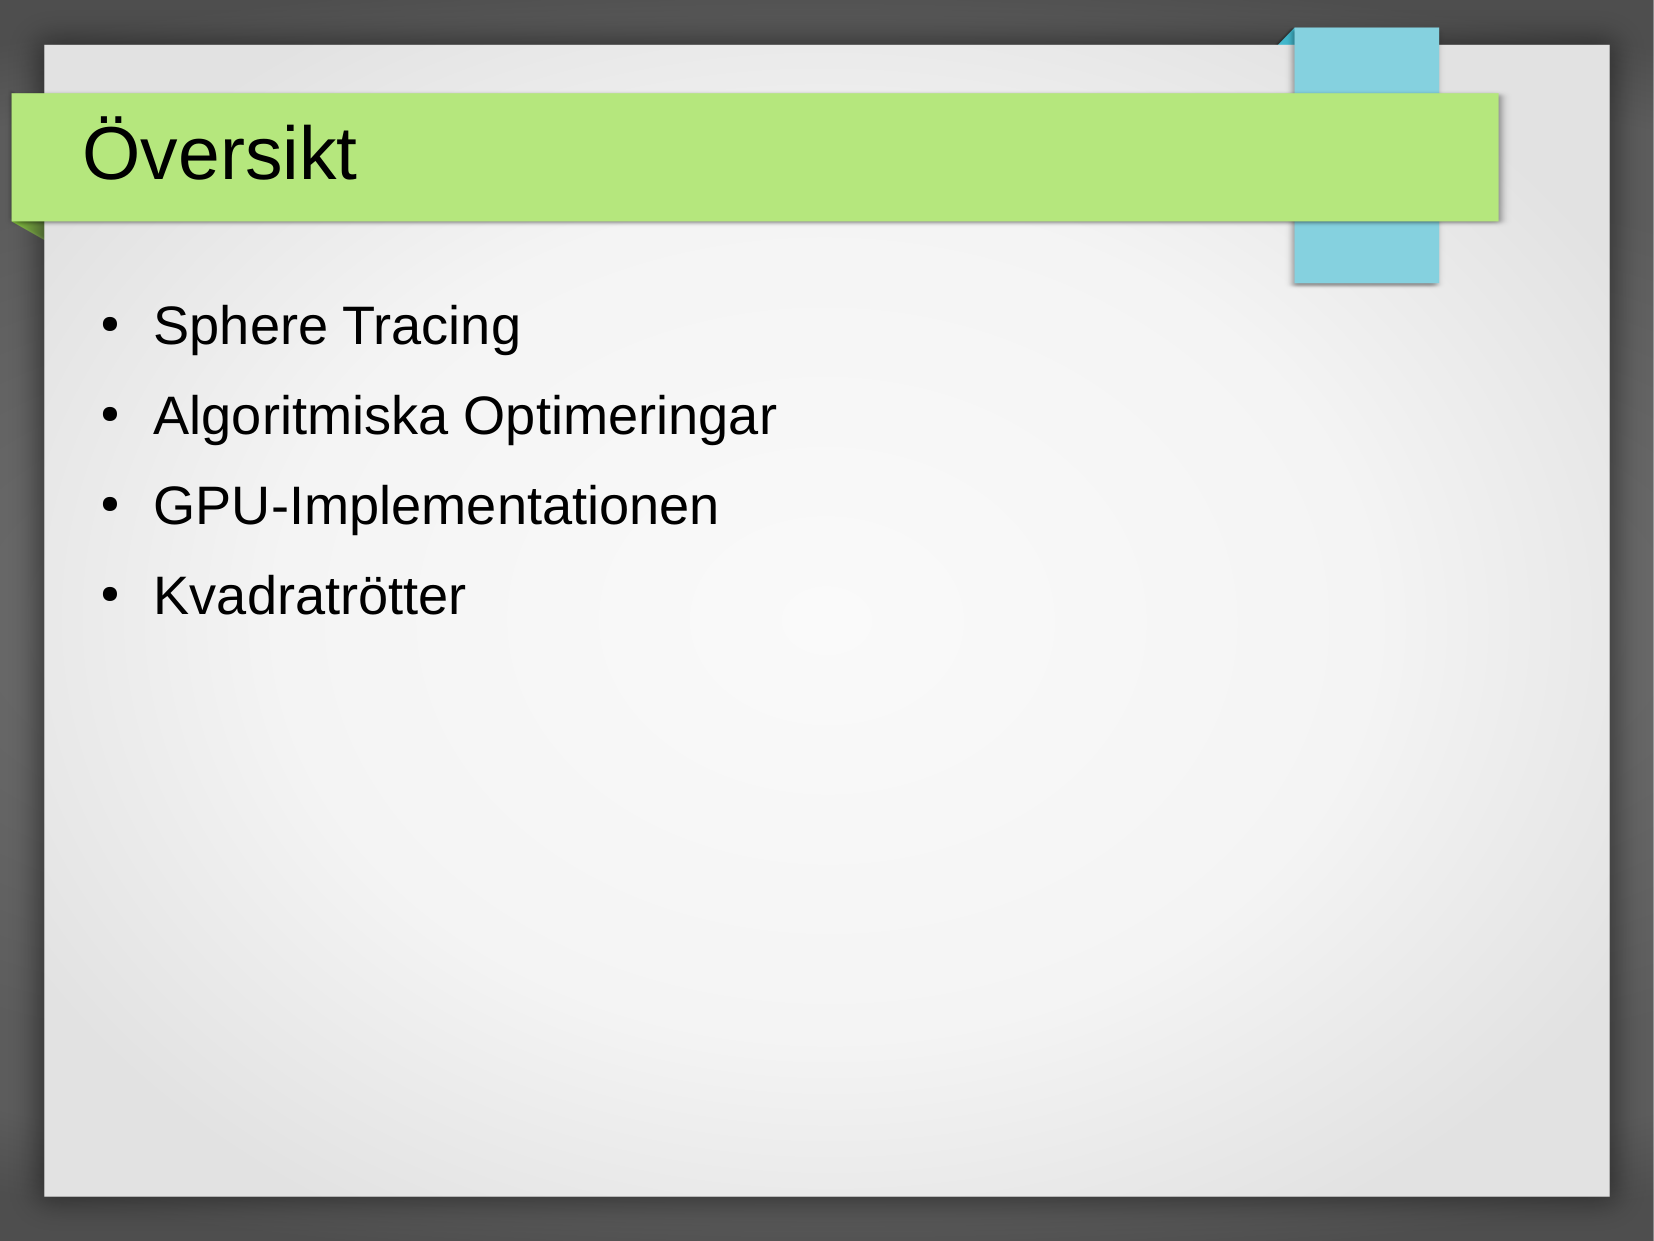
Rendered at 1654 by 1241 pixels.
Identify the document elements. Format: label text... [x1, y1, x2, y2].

picture [0, 0, 1654, 1241]
title Översikt [82, 94, 1264, 213]
list Sphere Tracing Algoritmiska Optimeringar GPU-Implementationen Kvadratrötter [82, 295, 1571, 1015]
